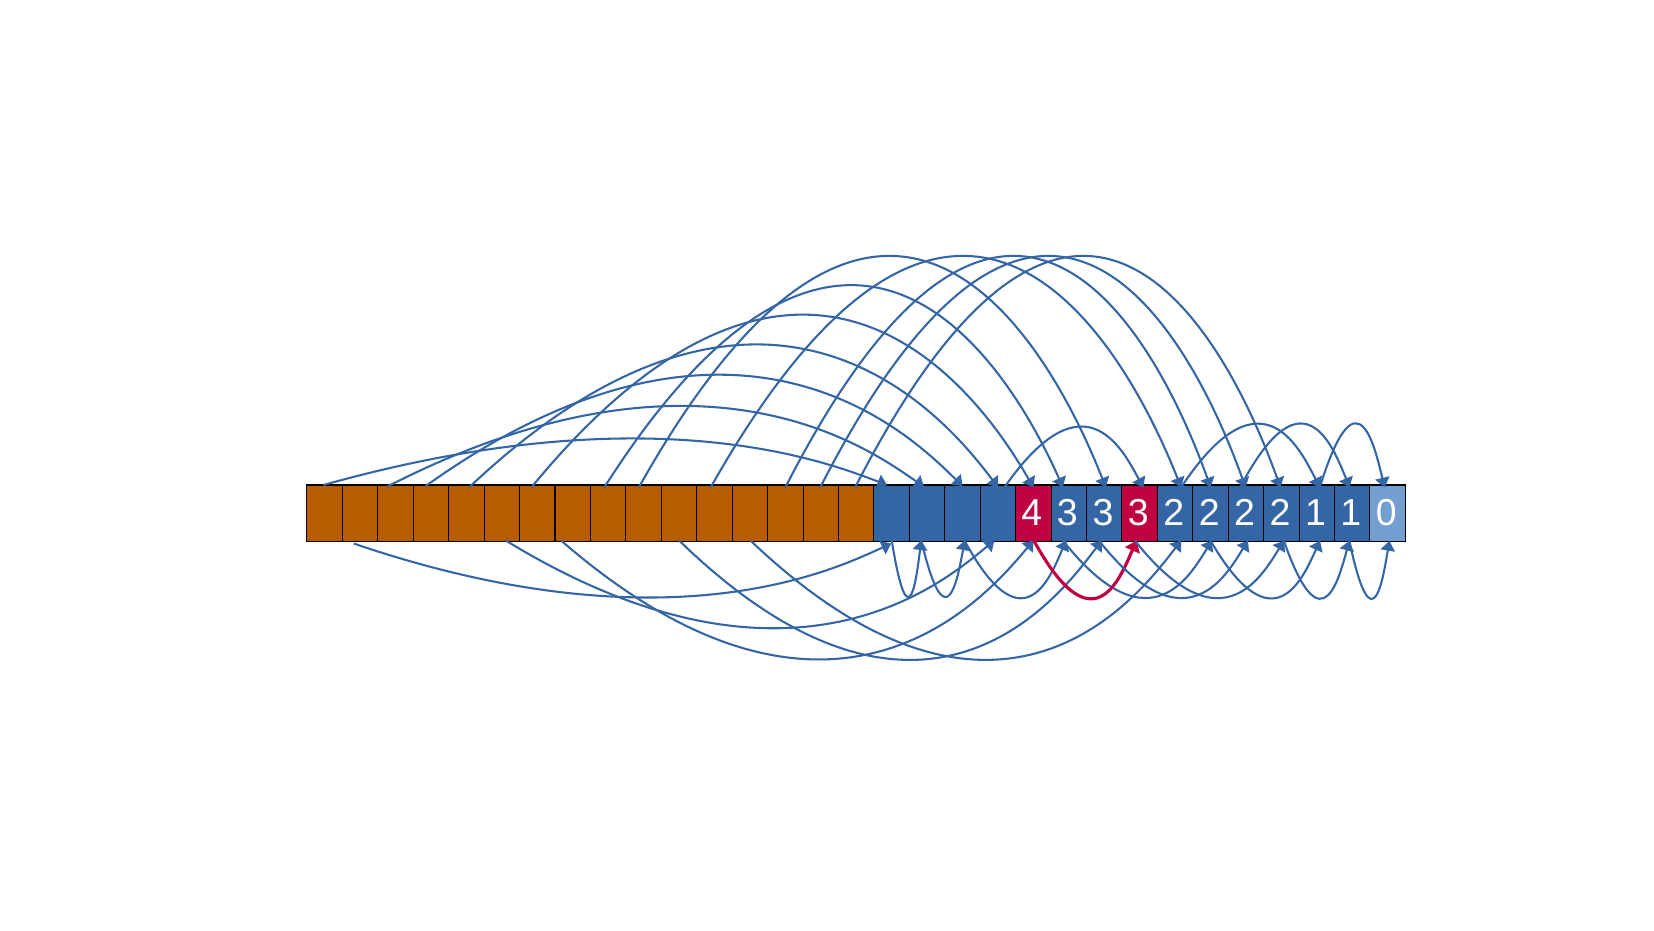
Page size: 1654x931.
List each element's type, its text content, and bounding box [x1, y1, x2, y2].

table_header 2 [1158, 486, 1192, 541]
table_header 3 [1122, 486, 1157, 541]
table_header [662, 486, 696, 541]
table_header 0 [1370, 486, 1405, 541]
table_header [910, 486, 944, 541]
table_header [874, 486, 909, 541]
table_header [520, 486, 554, 541]
table_header [378, 486, 413, 541]
table_header [697, 486, 732, 541]
table_header 2 [1193, 486, 1228, 541]
table_header 3 [1087, 486, 1121, 541]
table_header [626, 486, 661, 541]
table_header 2 [1229, 486, 1263, 541]
table_header 3 [1052, 486, 1086, 541]
table_header 1 [1300, 486, 1334, 541]
table_header [804, 486, 838, 541]
table_header [343, 486, 377, 541]
table_header 2 [1264, 486, 1299, 541]
table_header [485, 486, 519, 541]
table_header [414, 486, 448, 541]
table_header [945, 486, 980, 541]
table_header [449, 486, 484, 541]
table_header [556, 486, 590, 541]
table_header 4 [1016, 486, 1051, 541]
table_header [591, 486, 625, 541]
table_header 1 [1335, 486, 1369, 541]
table_header [768, 486, 803, 541]
table_header [981, 486, 1015, 541]
table_header [307, 486, 342, 541]
table_header [733, 486, 767, 541]
table_header [839, 486, 873, 541]
